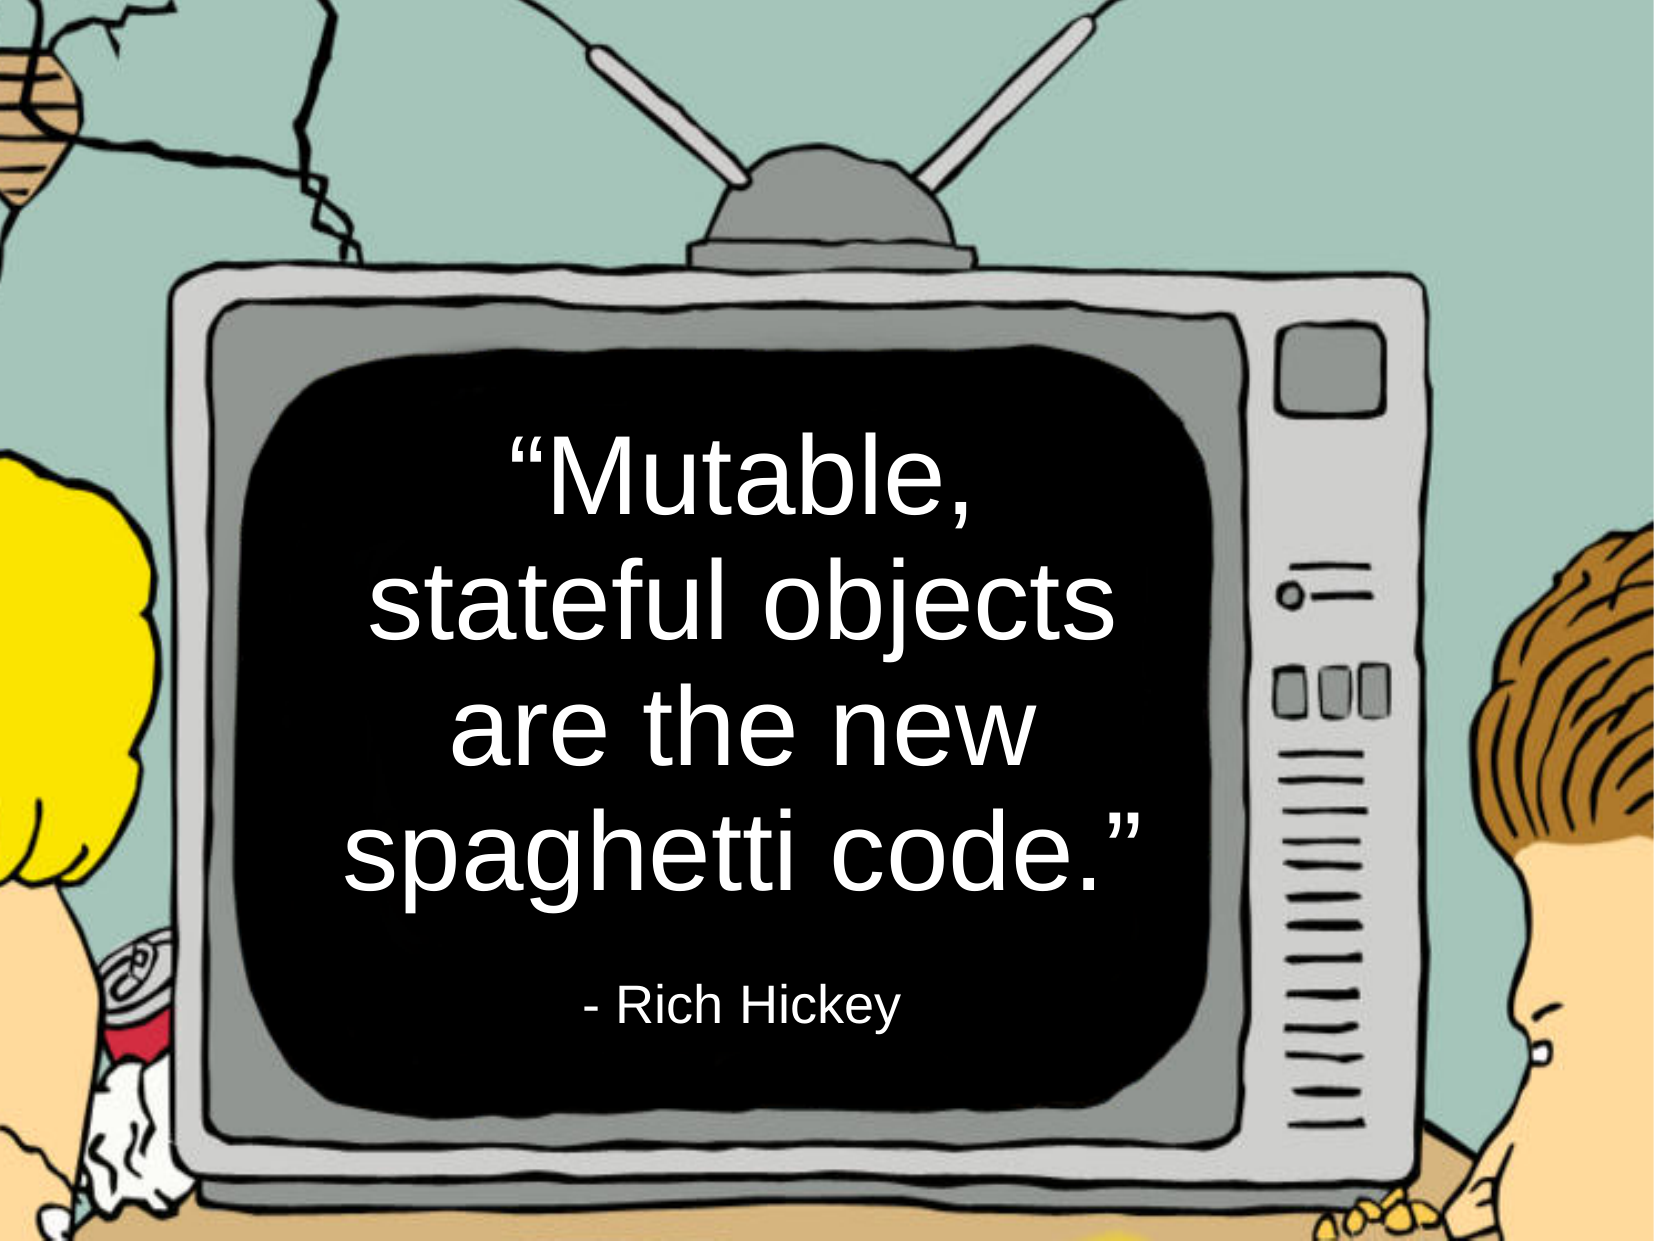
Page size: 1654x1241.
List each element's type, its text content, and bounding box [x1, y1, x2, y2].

text_box “Mutable, stateful objects are the new spaghetti code.” - Rich Hickey [300, 405, 1186, 1043]
picture [0, 0, 1654, 1241]
